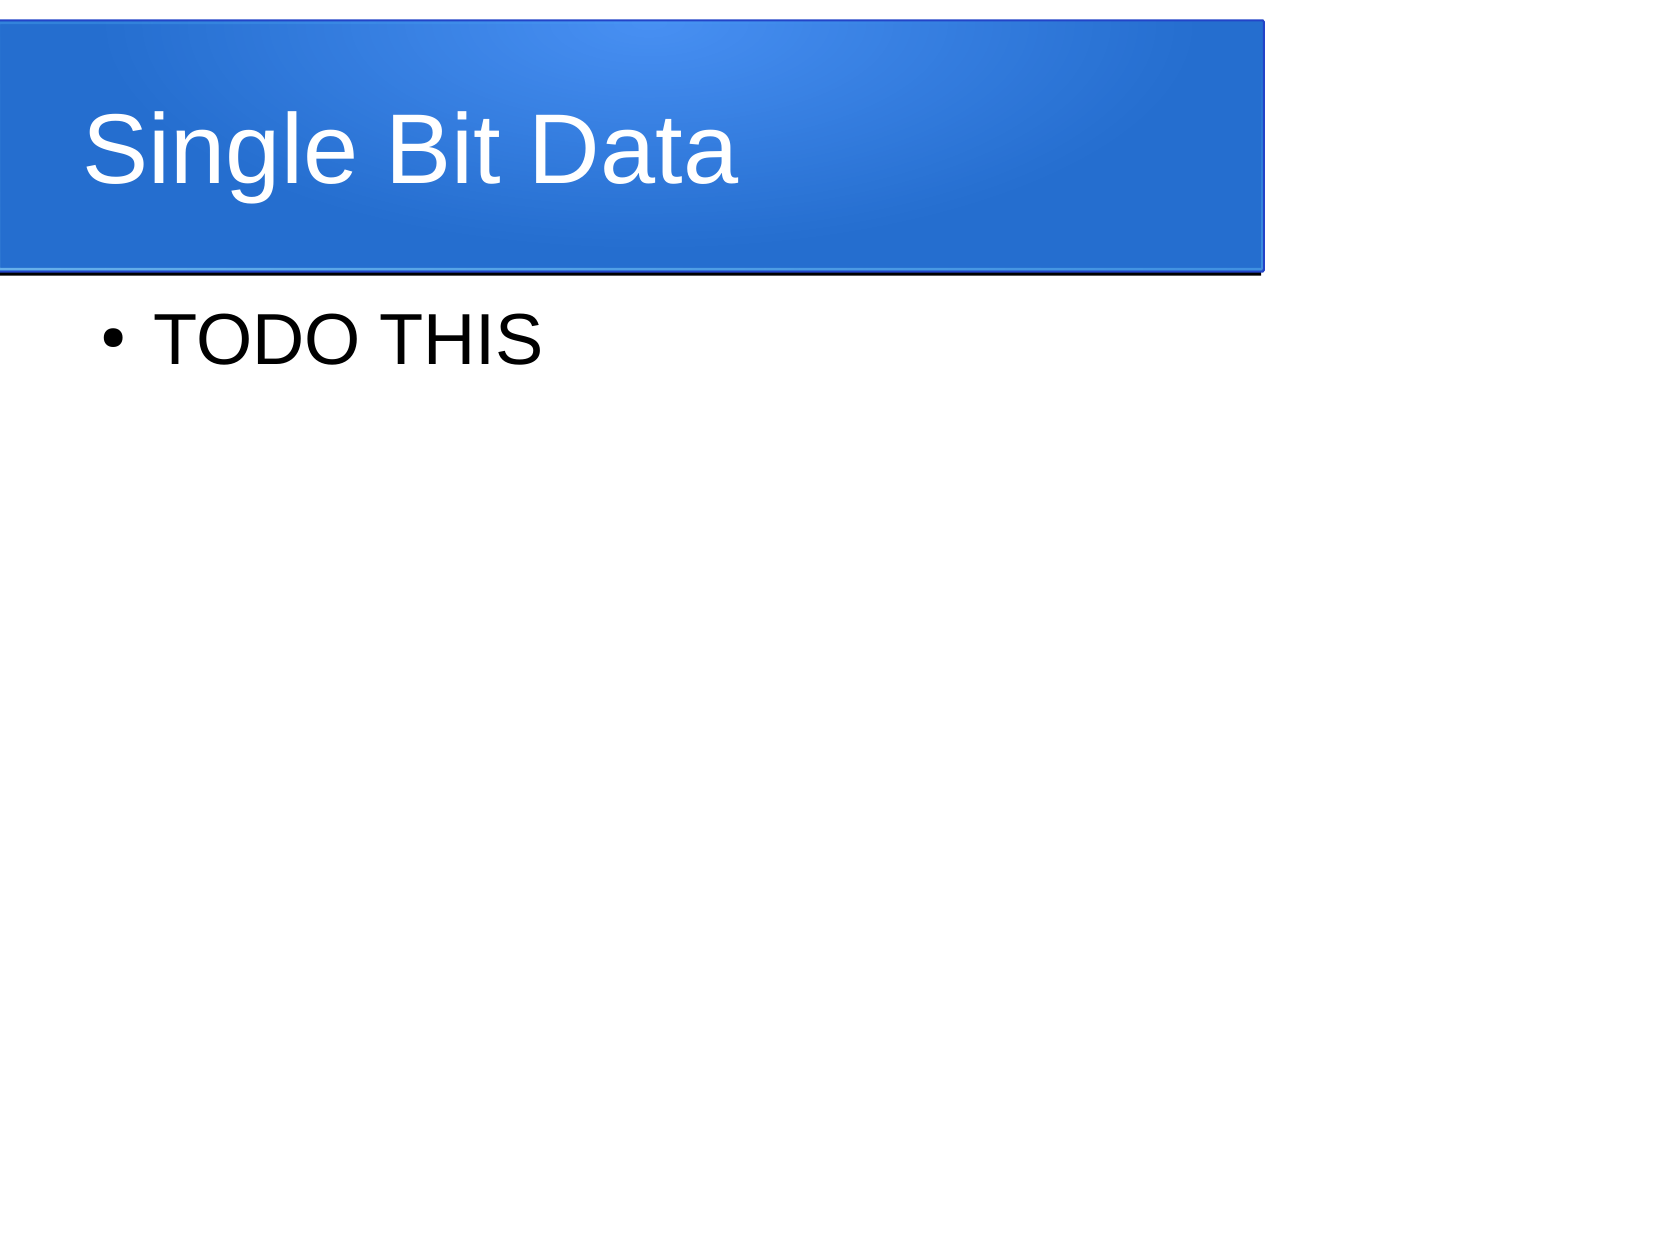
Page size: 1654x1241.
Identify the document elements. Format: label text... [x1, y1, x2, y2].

list TODO THIS [82, 299, 1571, 1019]
title Single Bit Data [82, 47, 1235, 252]
